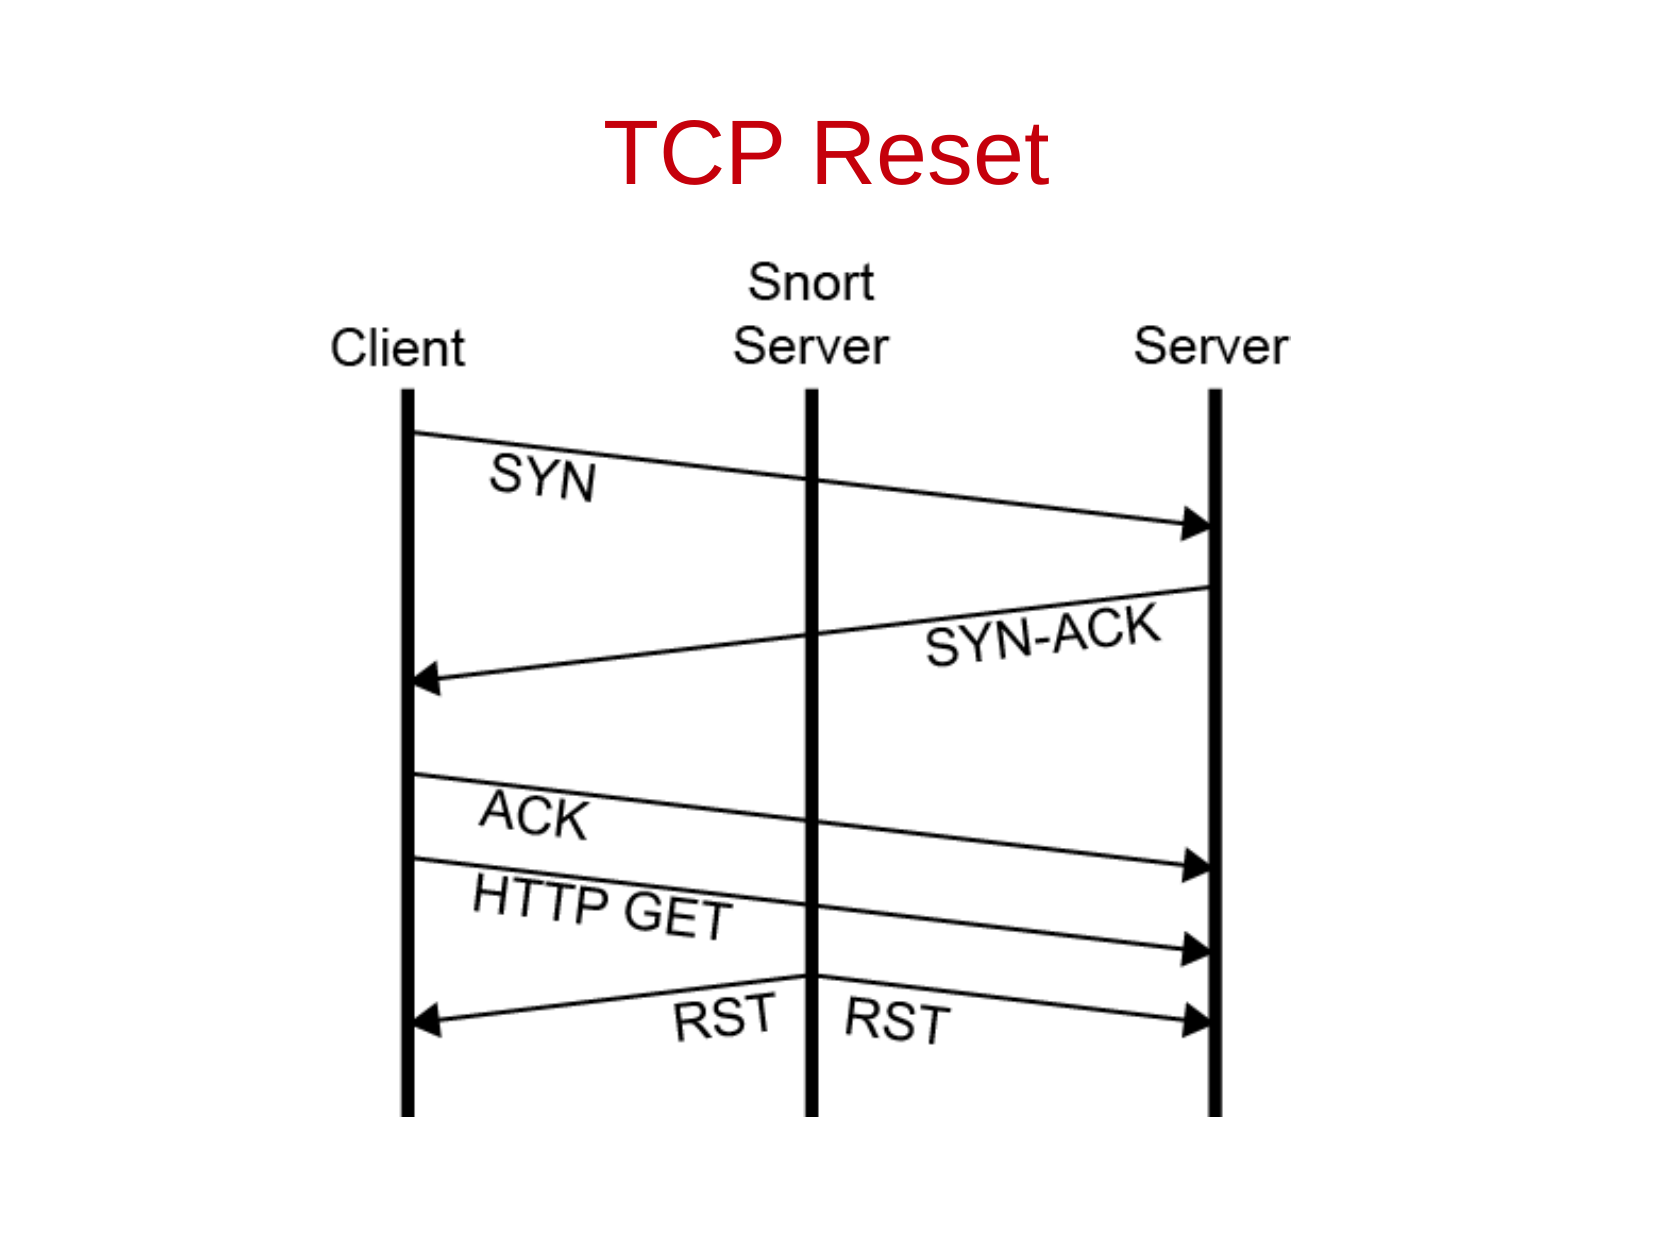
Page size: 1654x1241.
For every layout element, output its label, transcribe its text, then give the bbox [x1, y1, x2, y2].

picture [330, 256, 1291, 1117]
title TCP Reset [82, 49, 1571, 257]
